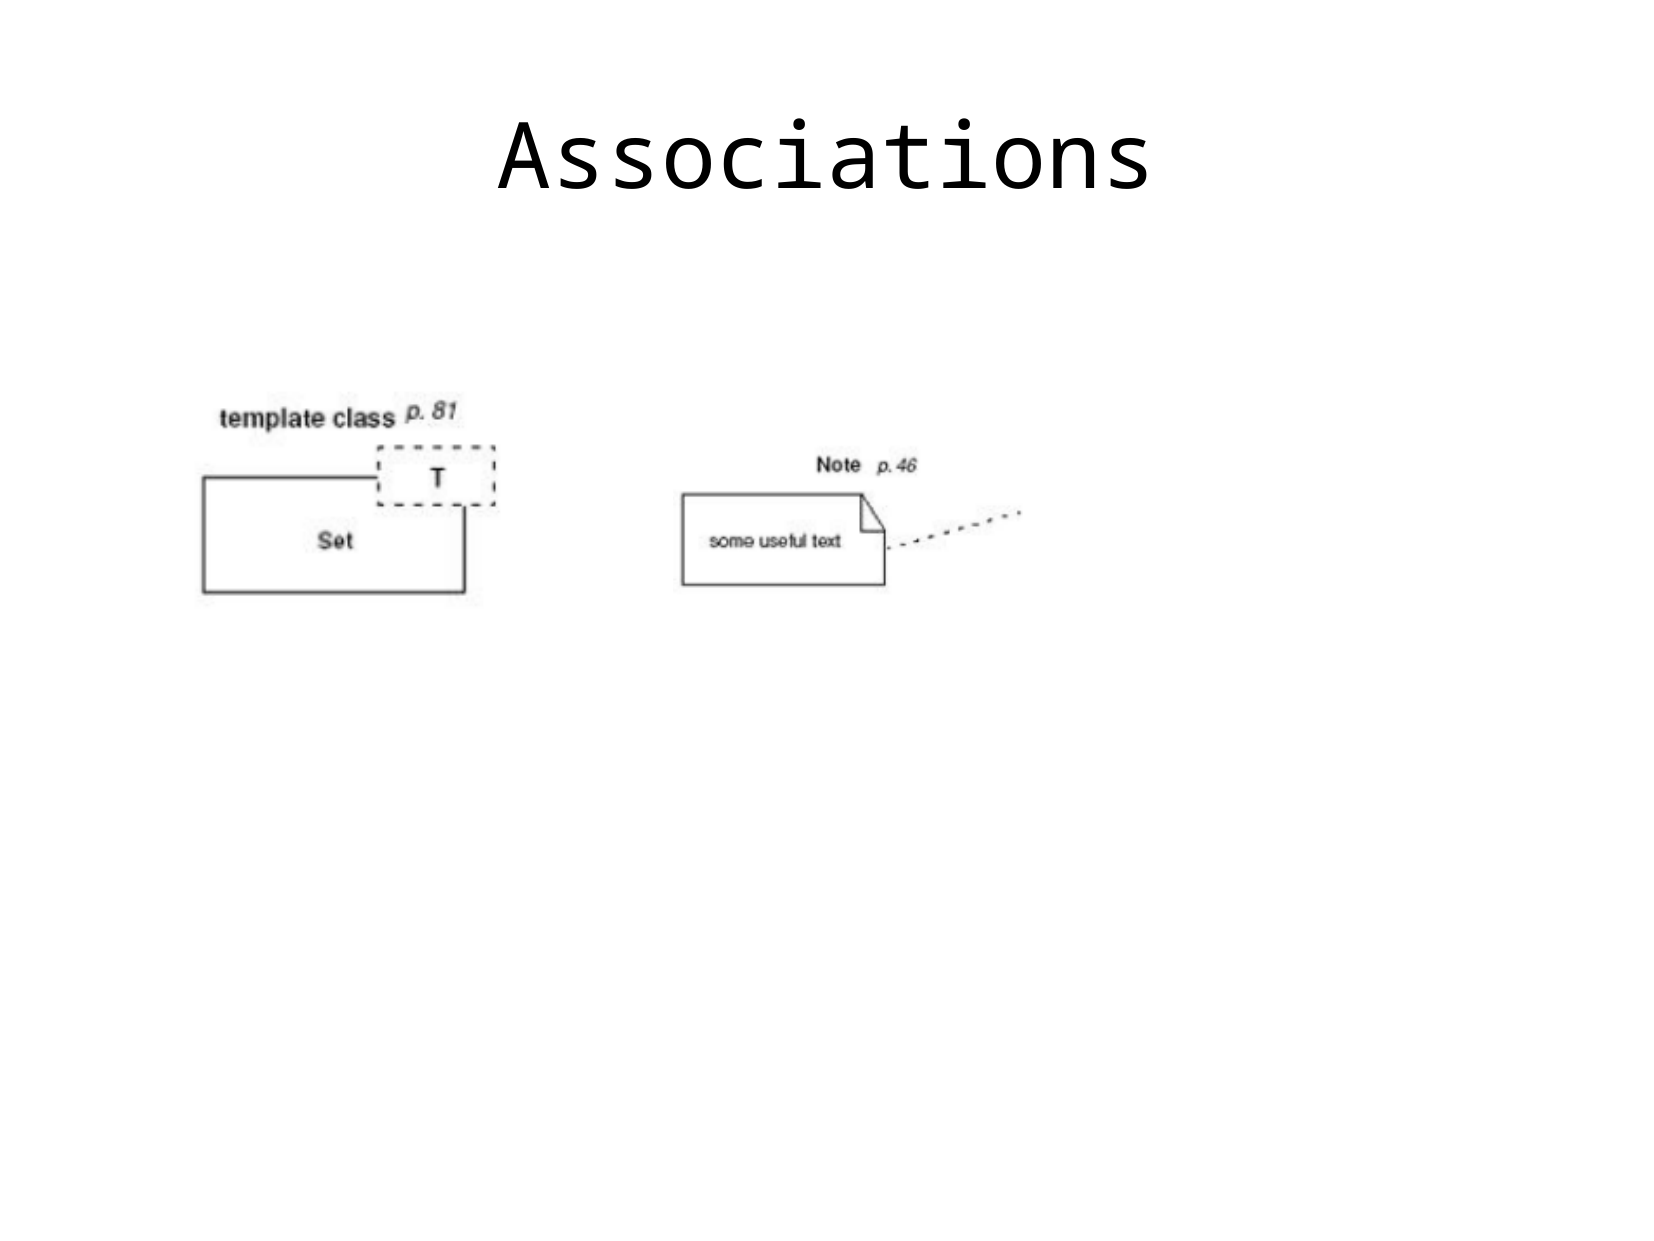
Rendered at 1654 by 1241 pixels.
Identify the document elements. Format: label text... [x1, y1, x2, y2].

picture [177, 386, 513, 615]
picture [673, 436, 1040, 607]
title Associations [82, 49, 1571, 257]
